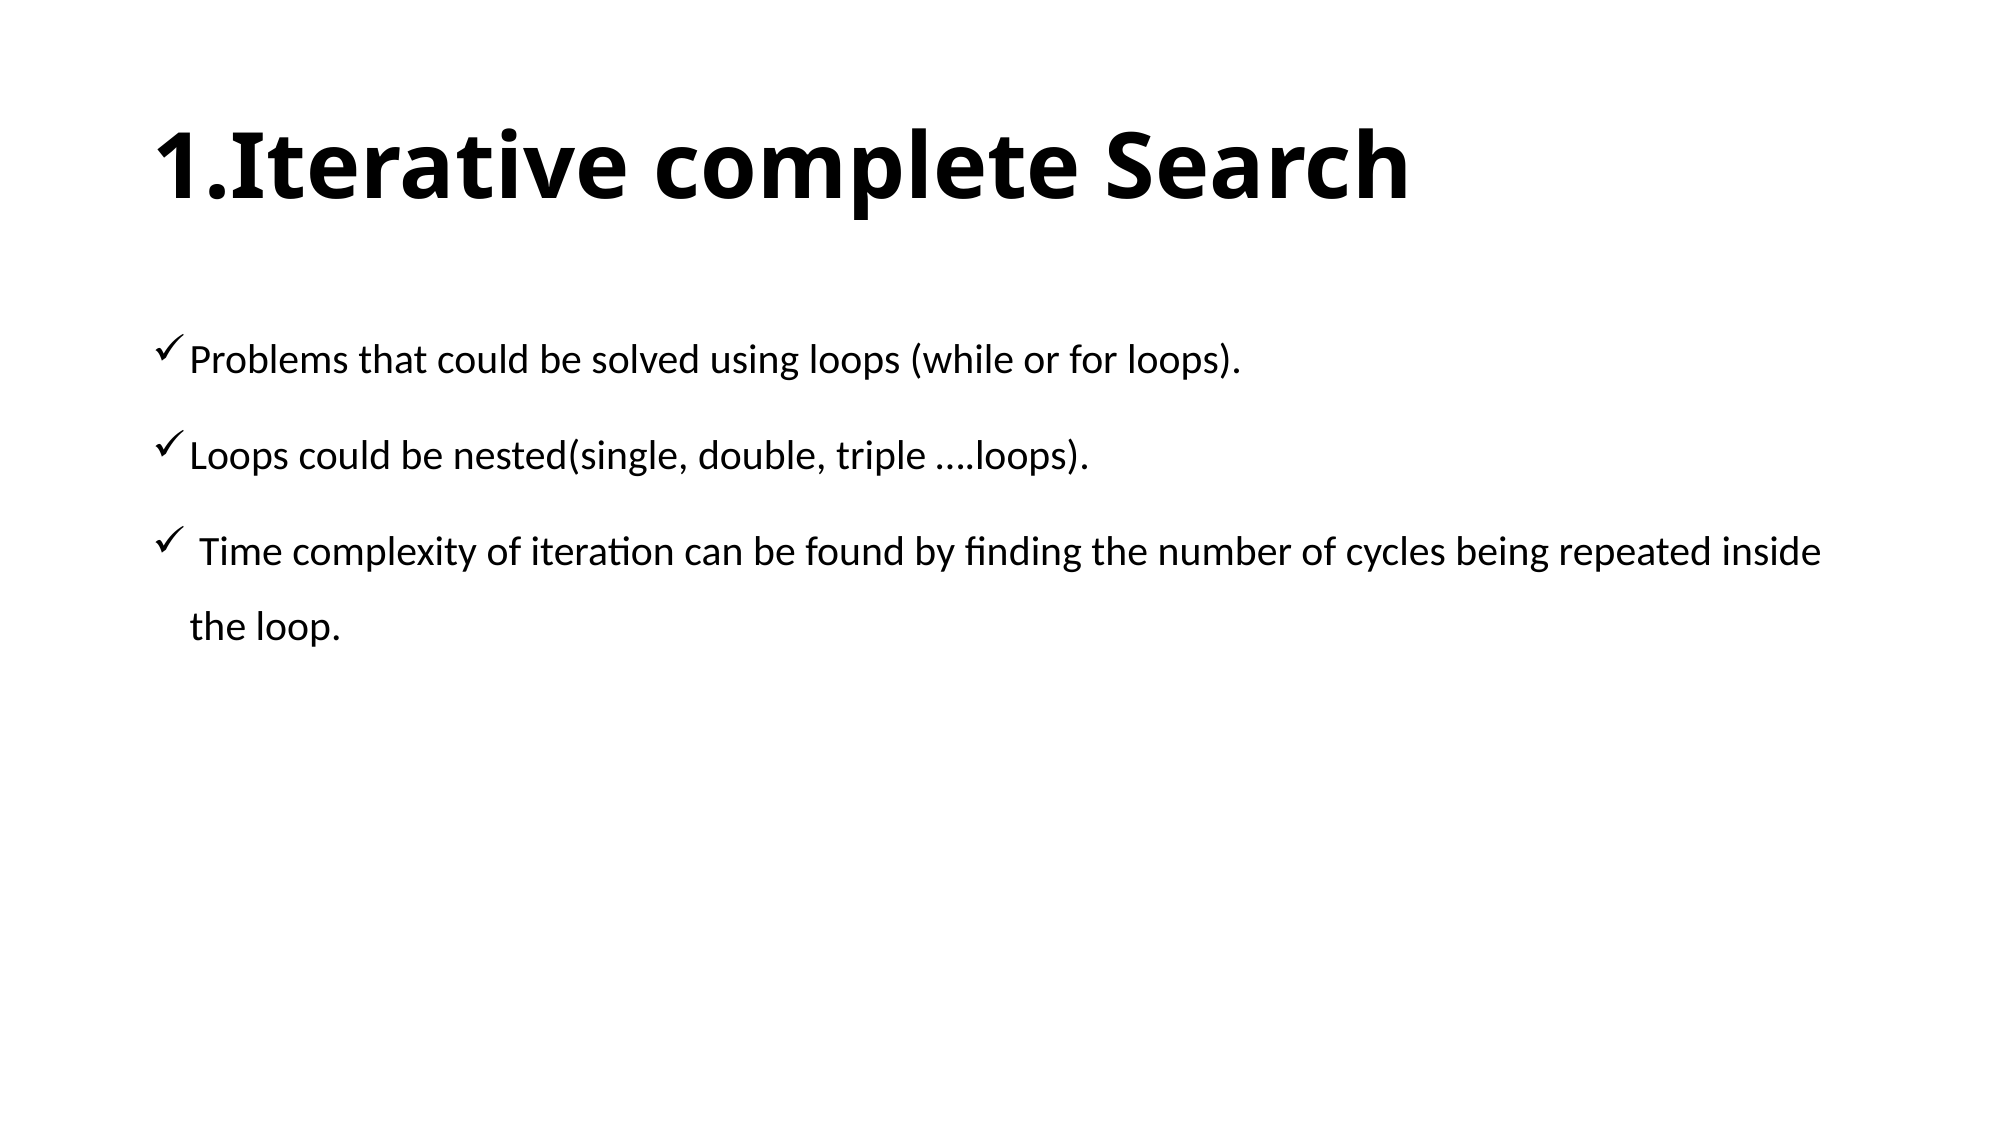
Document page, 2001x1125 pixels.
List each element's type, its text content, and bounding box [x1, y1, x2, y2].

text_box Problems that could be solved using loops (while or for loops). Loops could be nested(single, double, triple ….loops). Time complexity of iteration can be found by finding the number of cycles being repeated inside the loop. [137, 299, 1863, 1014]
text_box 1.Iterative complete Search [137, 59, 1863, 278]
